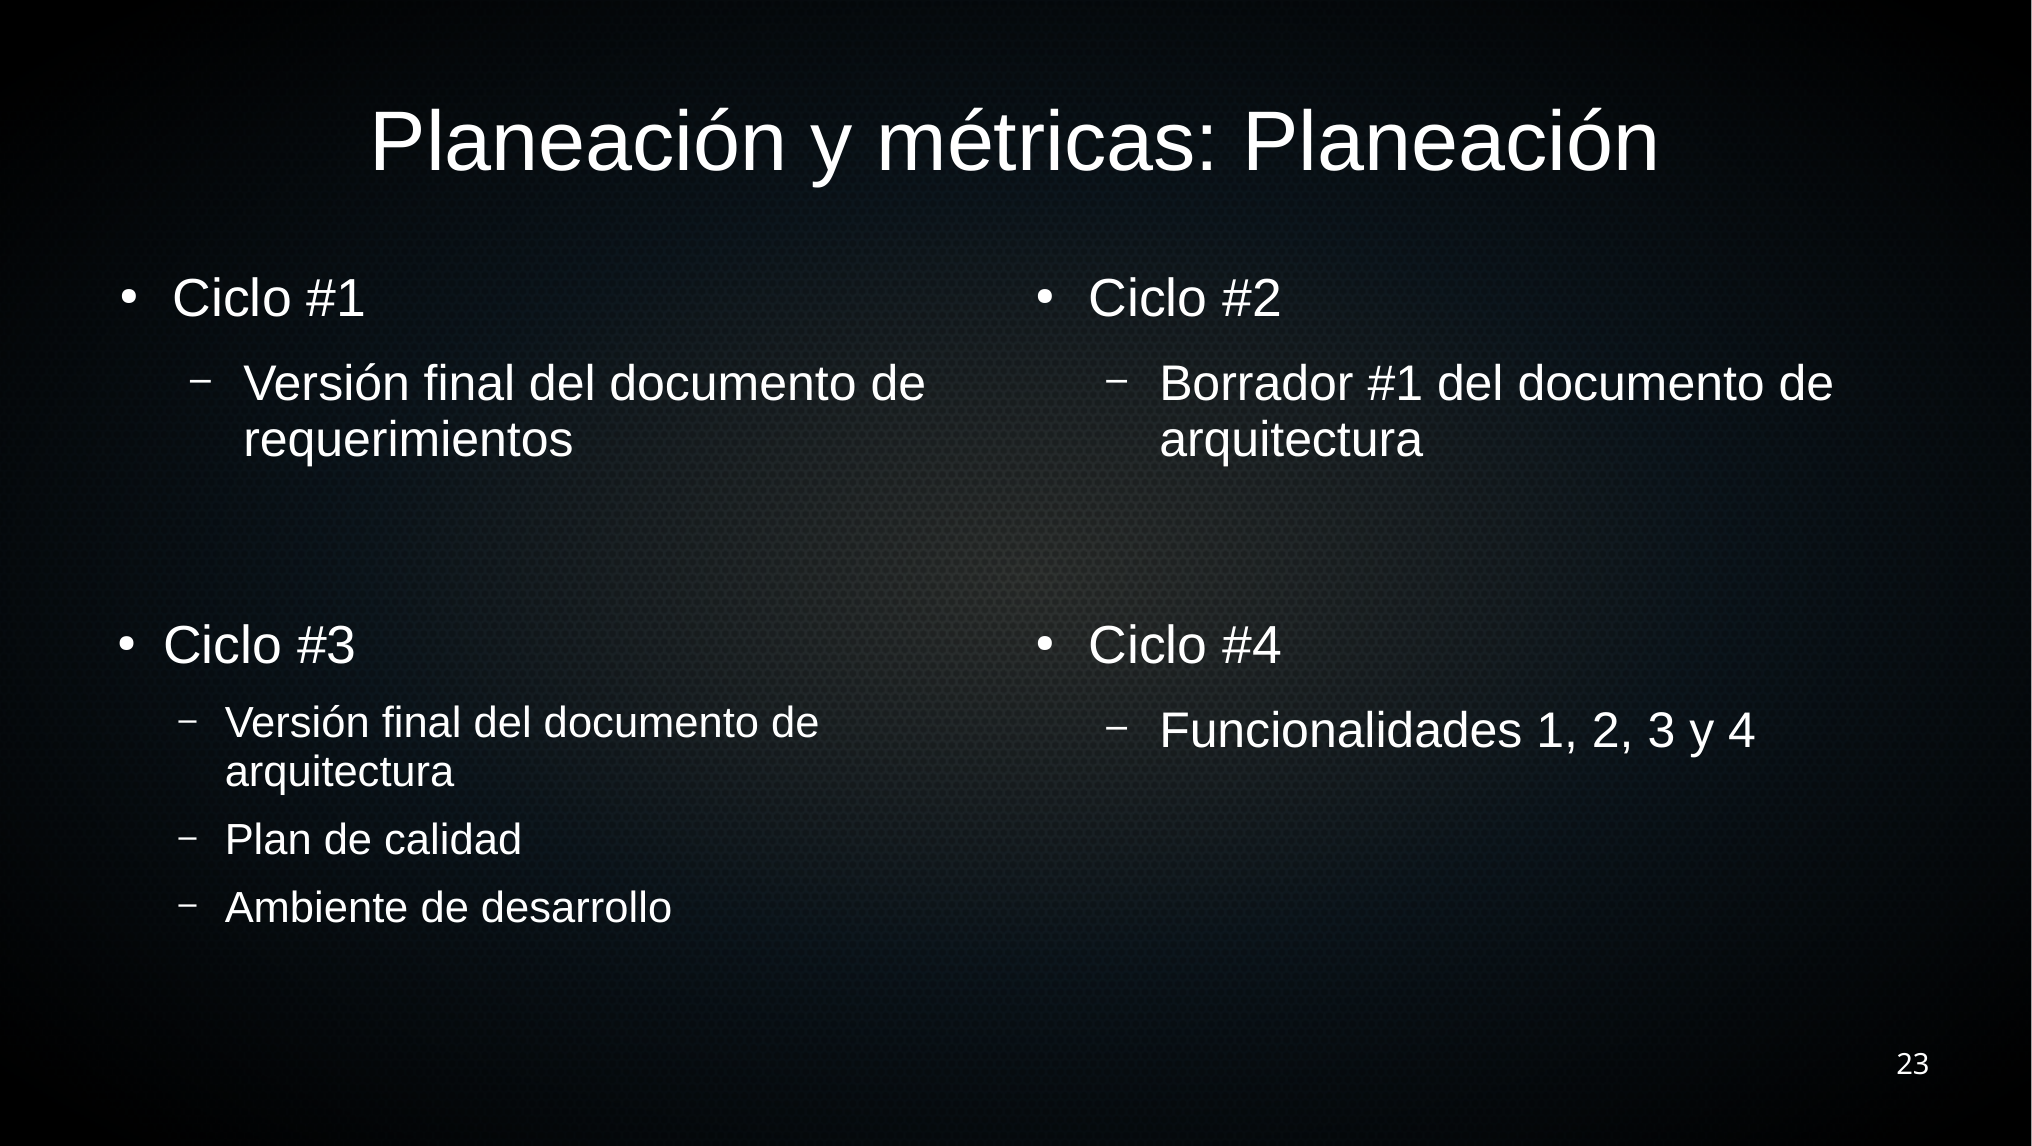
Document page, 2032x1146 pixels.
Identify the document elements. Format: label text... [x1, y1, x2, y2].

list Ciclo #1 Versión final del documento de requerimientos [101, 268, 974, 585]
title Planeación y métricas: Planeación [101, 45, 1930, 237]
list Ciclo #3 Versión final del documento de arquitectura Plan de calidad Ambiente de desarrollo [101, 615, 974, 933]
picture [0, 0, 2032, 1146]
list Ciclo #2 Borrador #1 del documento de arquitectura [1017, 268, 1891, 585]
list Ciclo #4 Funcionalidades 1, 2, 3 y 4 [1017, 615, 1891, 933]
